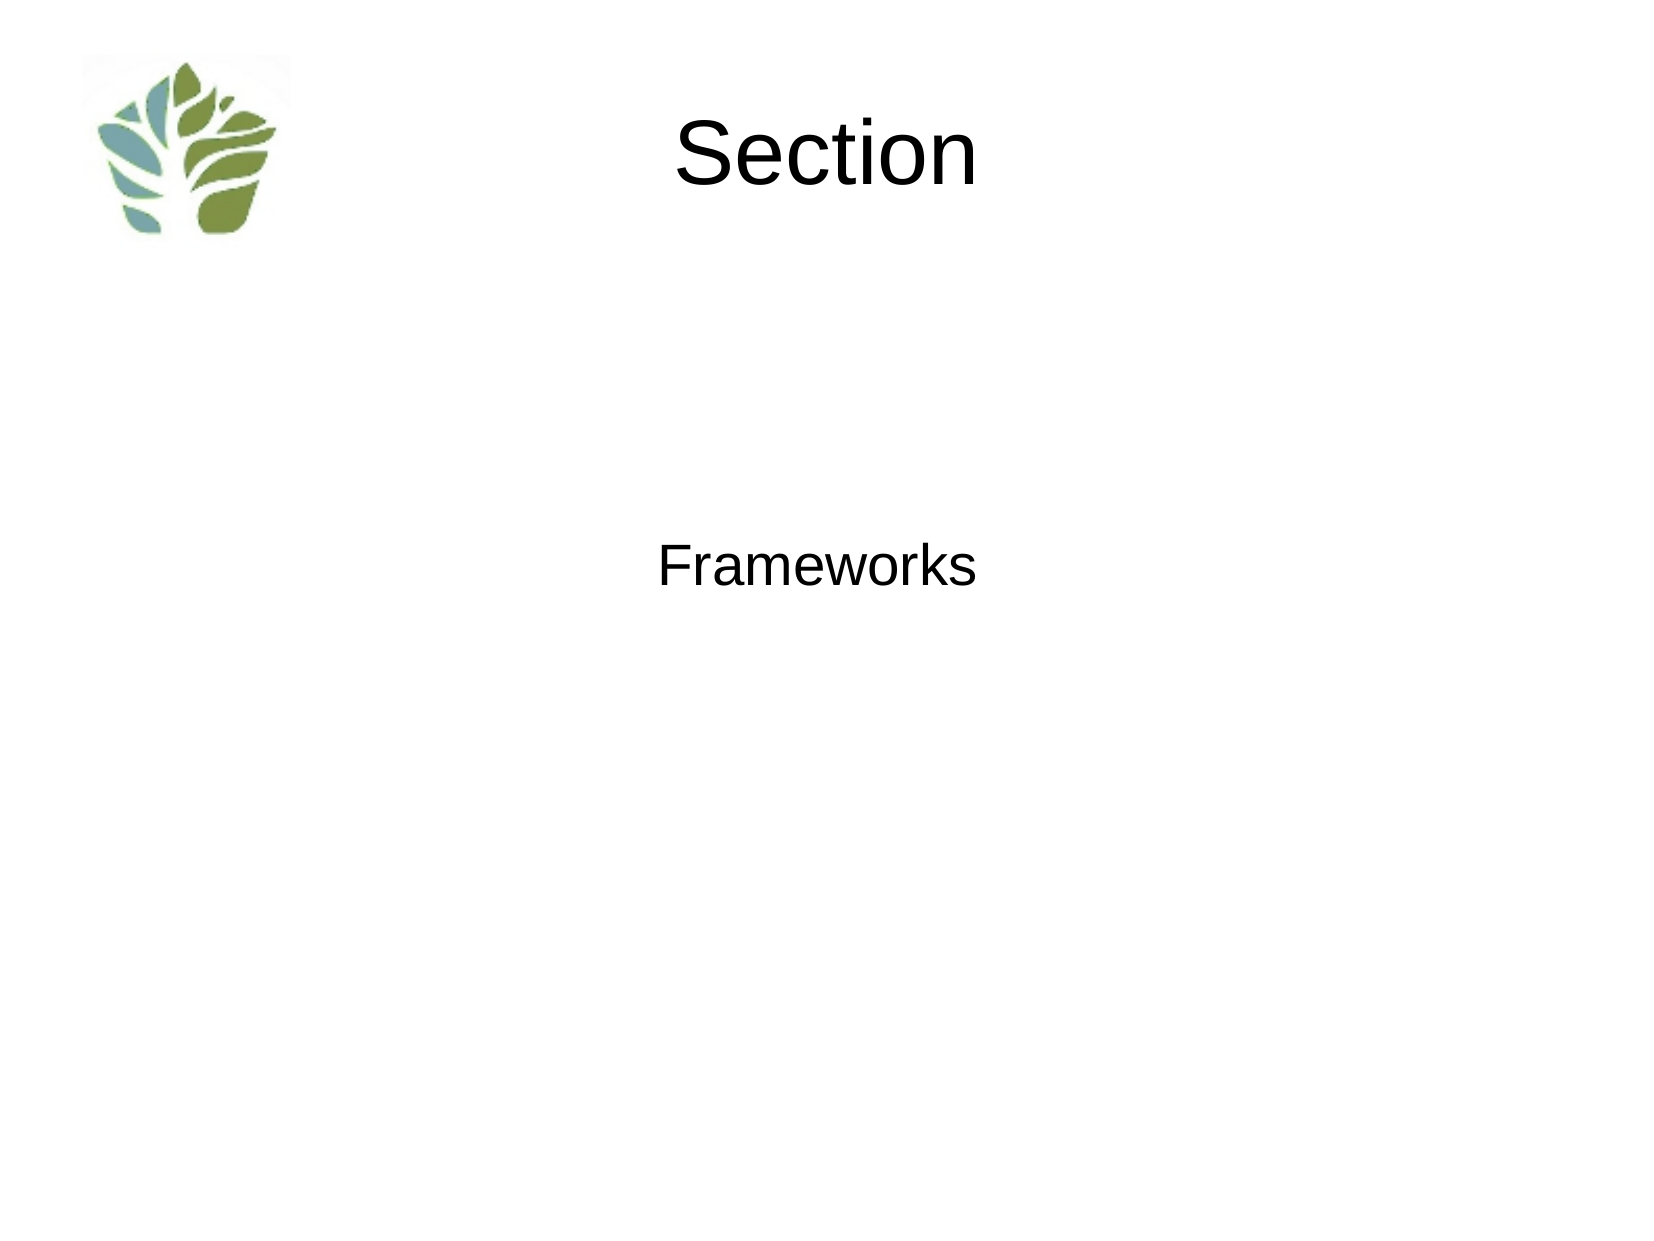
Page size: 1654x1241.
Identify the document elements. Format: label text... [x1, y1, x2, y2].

text_box Frameworks [90, 525, 1546, 616]
picture [82, 49, 291, 258]
title Section [291, 49, 1571, 257]
